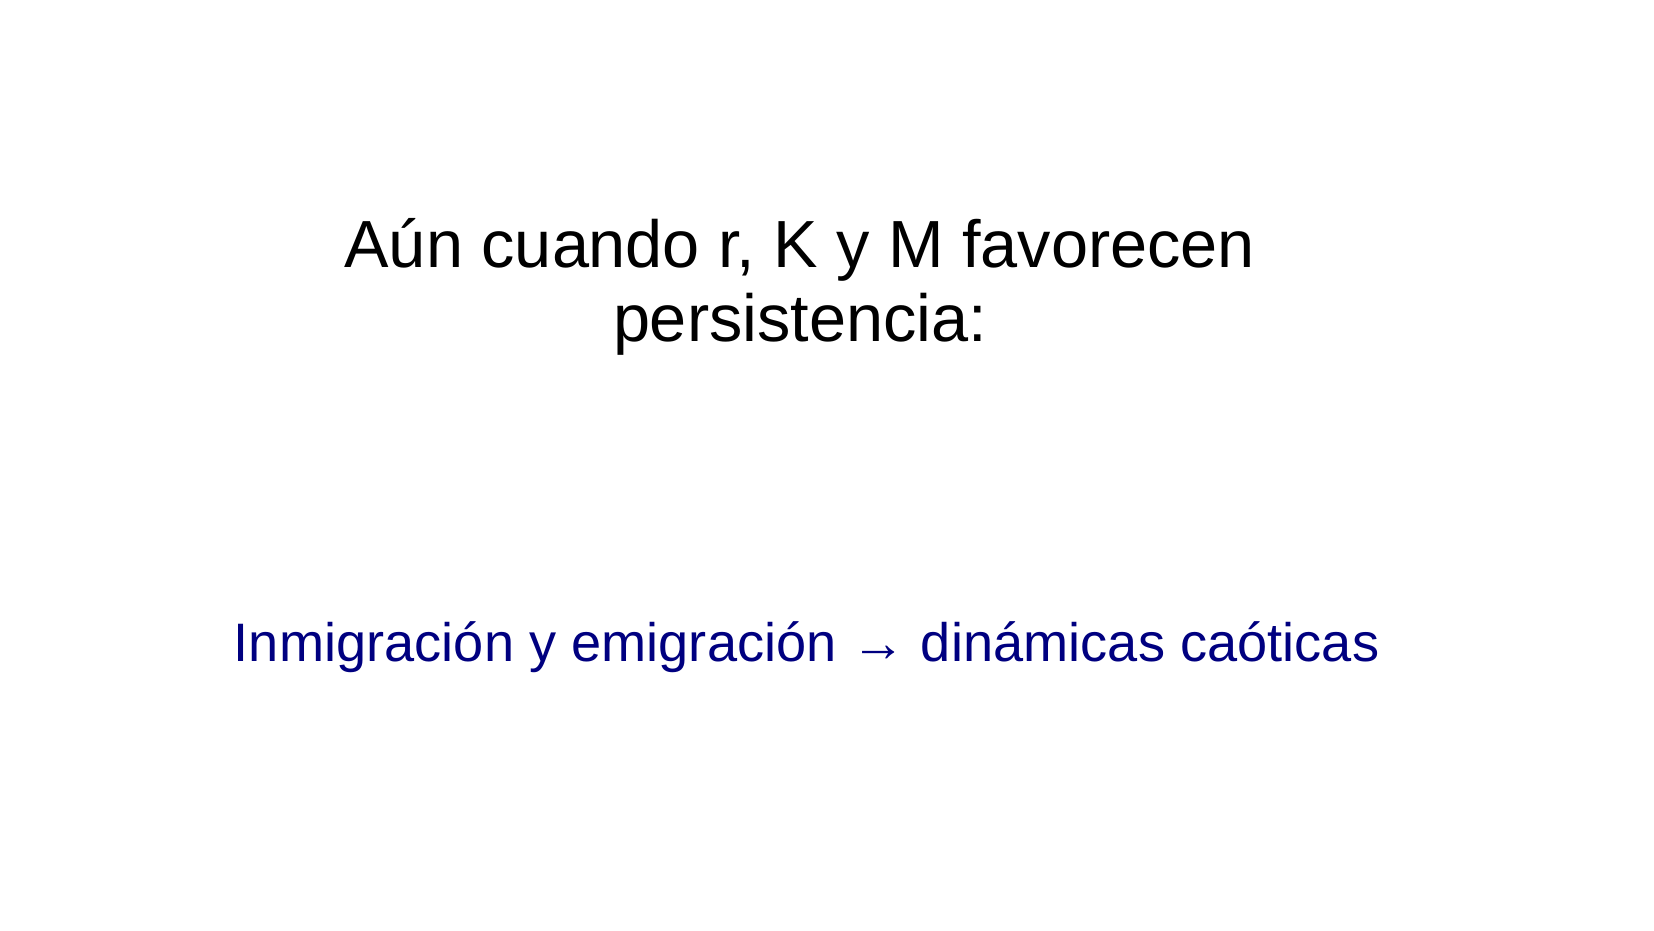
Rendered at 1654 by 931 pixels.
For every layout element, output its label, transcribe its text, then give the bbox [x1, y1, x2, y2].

text_box Inmigración y emigración → dinámicas caóticas [219, 605, 1460, 681]
list Aún cuando r, K y M favorecen persistencia: [177, 206, 1424, 747]
